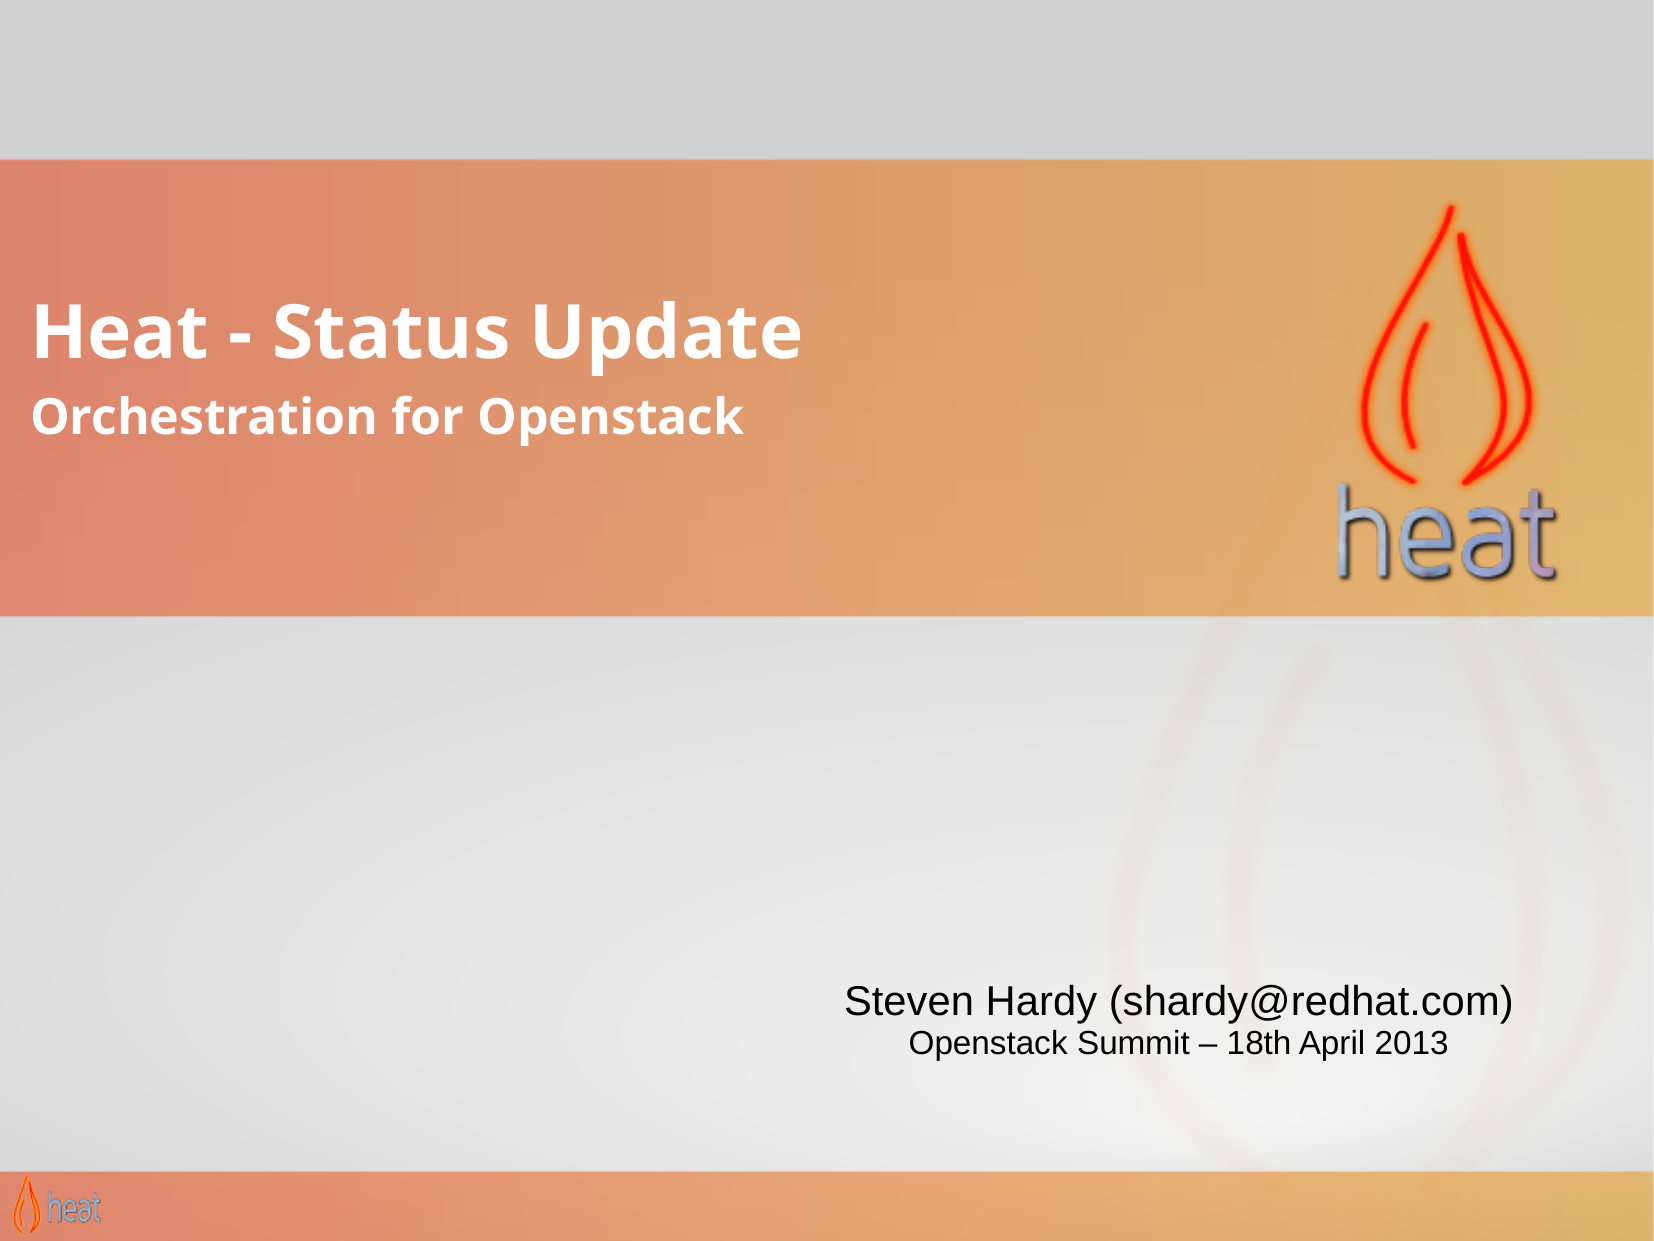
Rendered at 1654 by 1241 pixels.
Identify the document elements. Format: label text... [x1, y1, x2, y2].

picture [0, 0, 1654, 1241]
subtitle Steven Hardy (shardy@redhat.com) Openstack Summit – 18th April 2013 [435, 660, 1654, 1241]
title Heat - Status Update Orchestration for Openstack [30, 270, 1519, 458]
